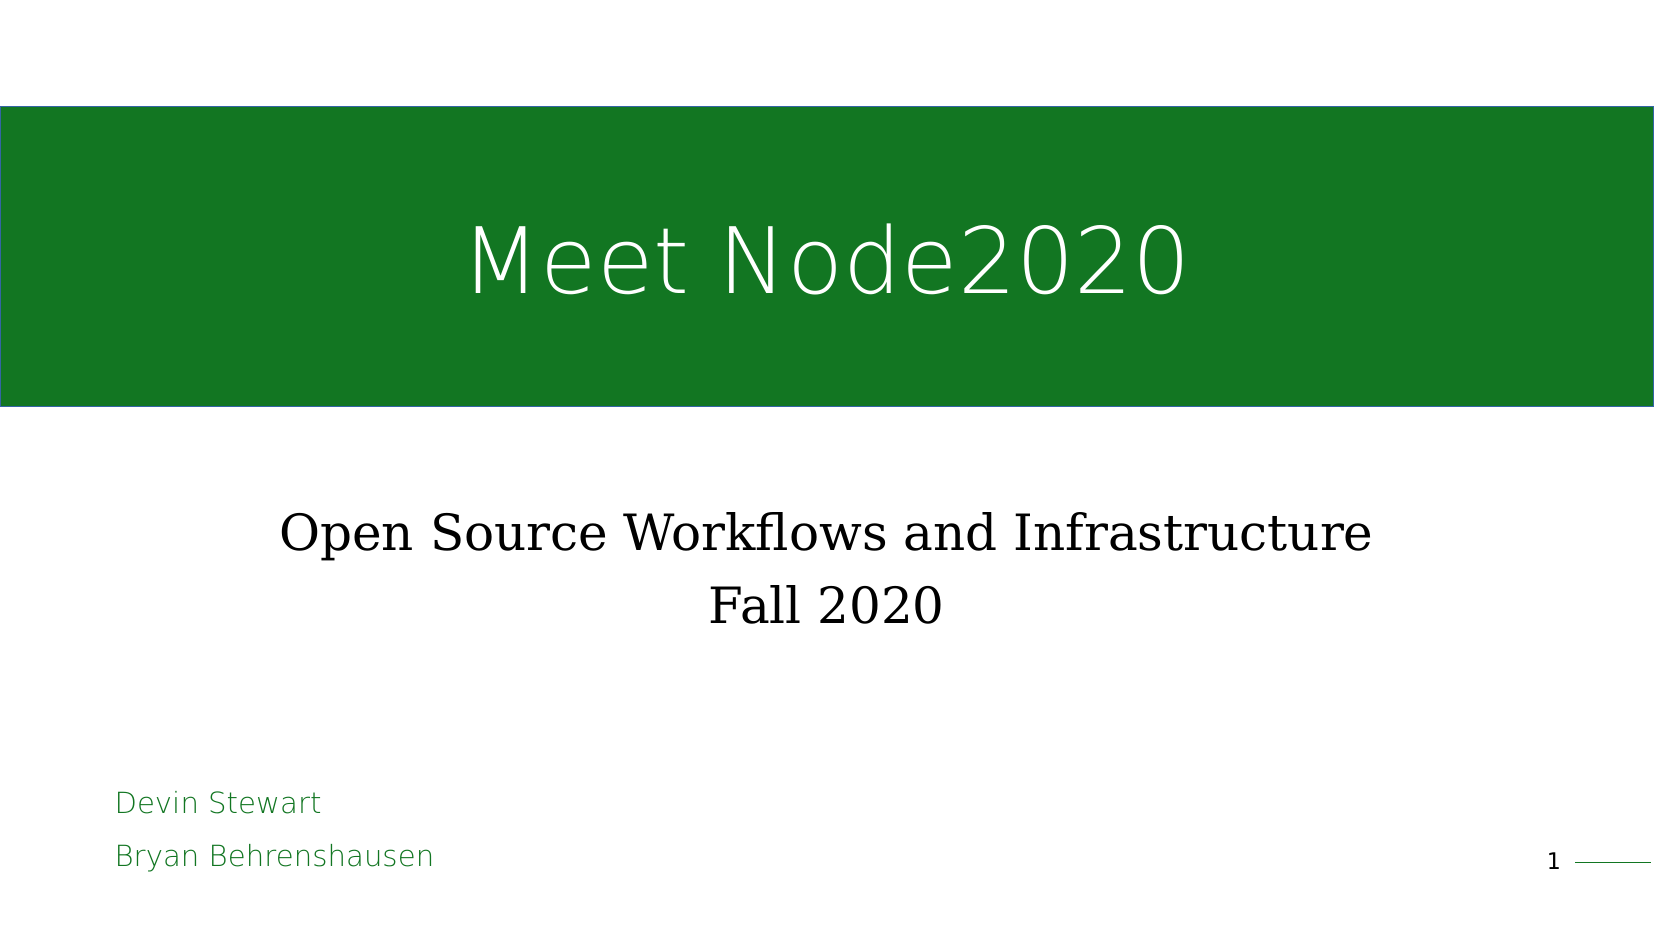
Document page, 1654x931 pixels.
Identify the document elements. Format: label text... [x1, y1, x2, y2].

title Meet Node2020 [82, 184, 1571, 340]
text_box Devin Stewart Bryan Behrenshausen [78, 759, 642, 881]
subtitle Open Source Workflows and Infrastructure Fall 2020 [82, 412, 1571, 713]
text_box <number> [1462, 840, 1576, 883]
text_box [0, 106, 1654, 407]
